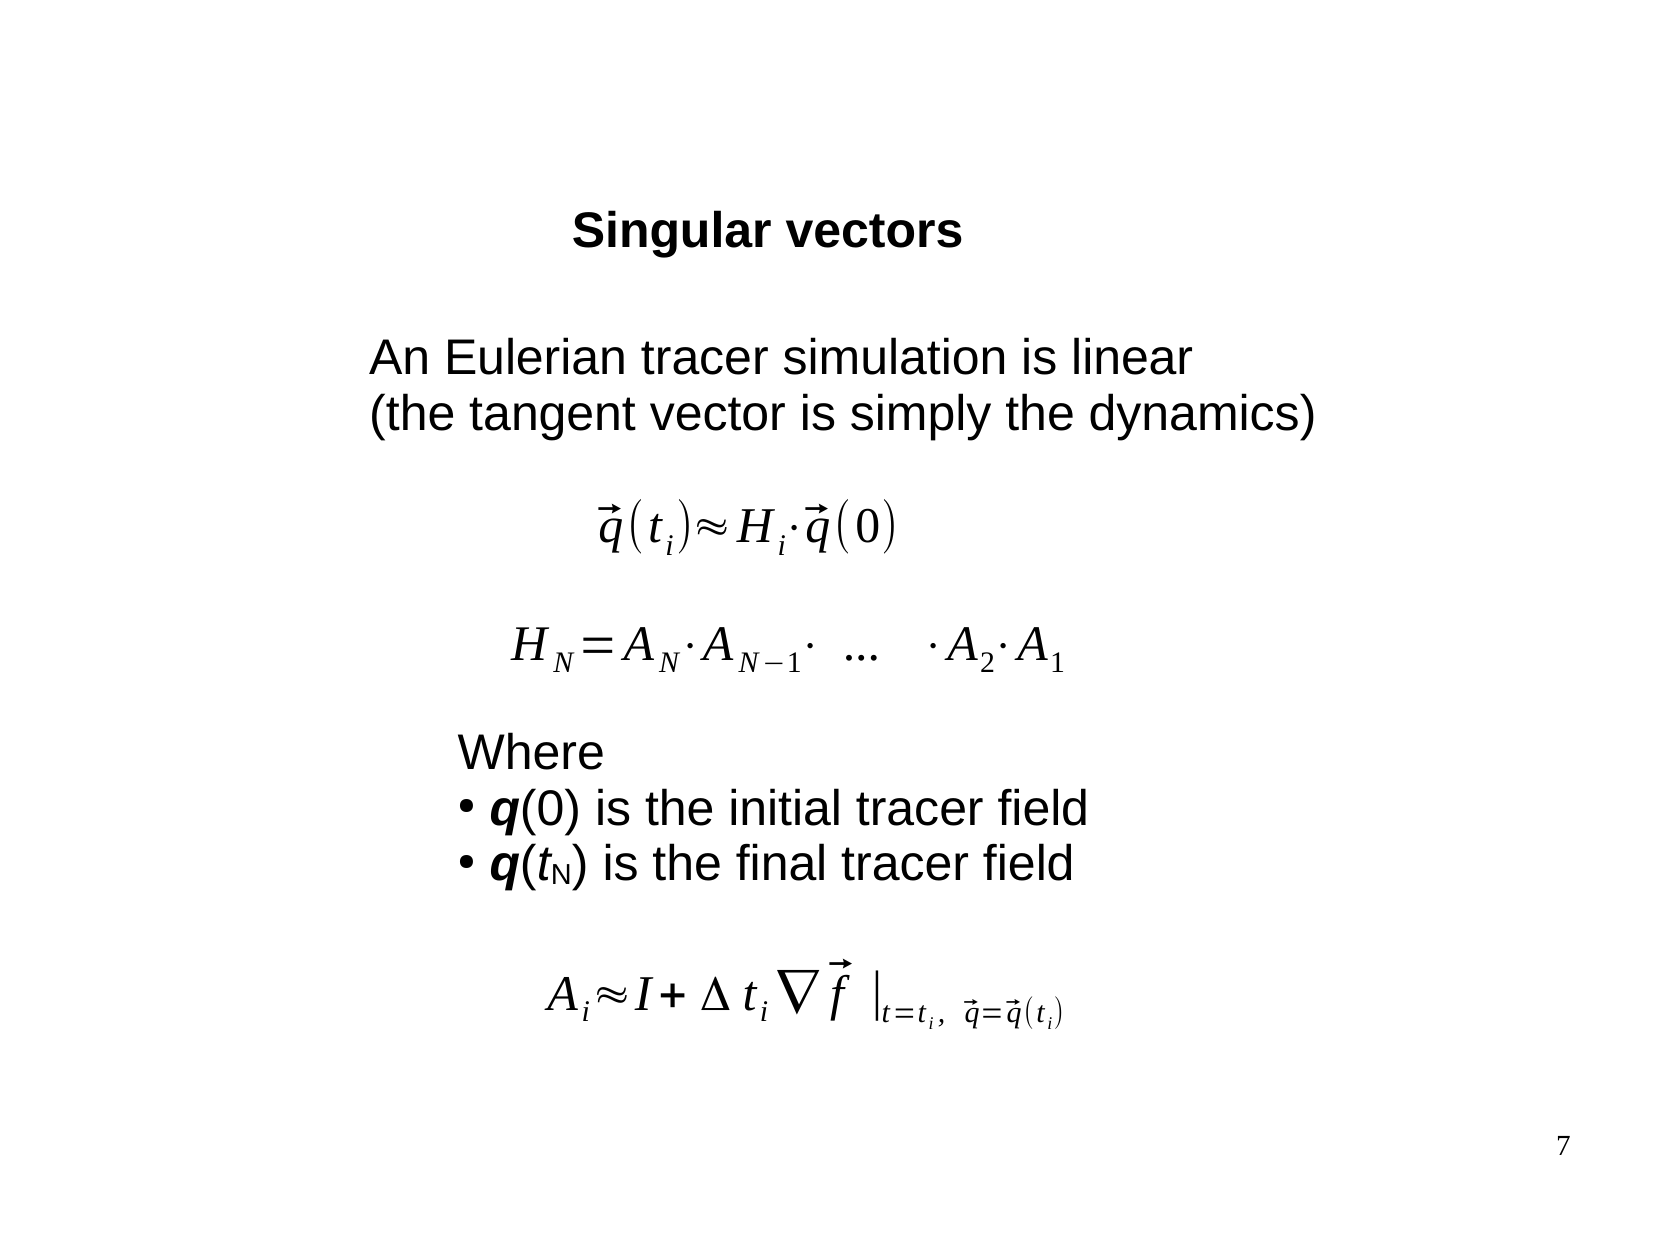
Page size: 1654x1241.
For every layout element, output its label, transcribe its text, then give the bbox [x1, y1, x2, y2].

text_box An Eulerian tracer simulation is linear (the tangent vector is simply the dynamics) [354, 322, 1332, 449]
text_box Singular vectors [557, 195, 979, 267]
chart [536, 957, 1070, 1034]
chart [590, 497, 906, 562]
chart [501, 602, 1071, 680]
text_box Where q(0) is the initial tracer field q(tN) is the final tracer field [442, 716, 1105, 919]
